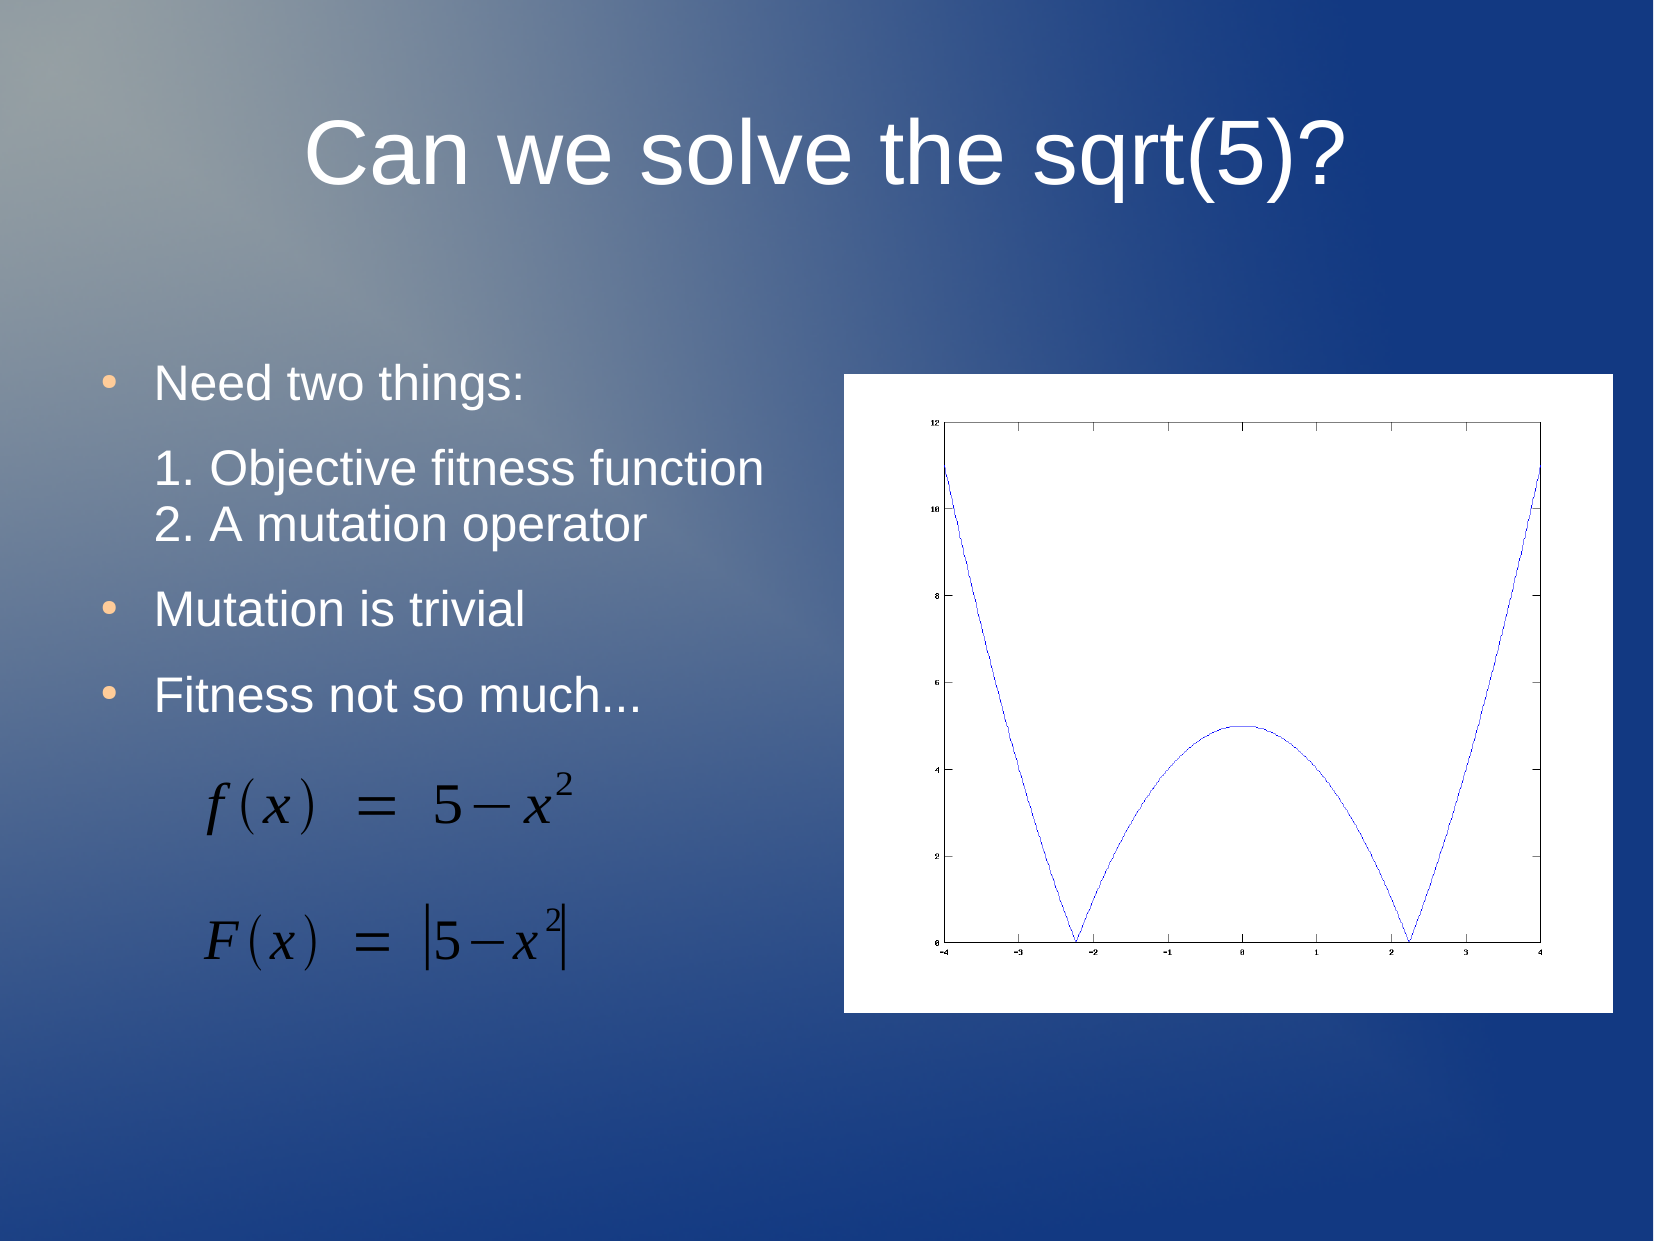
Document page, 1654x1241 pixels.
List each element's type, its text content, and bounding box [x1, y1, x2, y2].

picture [0, 0, 1654, 1241]
chart [187, 763, 589, 838]
chart [187, 900, 590, 974]
title Can we solve the sqrt(5)? [82, 49, 1571, 257]
list Need two things: 1. Objective fitness function 2. A mutation operator Mutation is trivial Fitness not so much... [82, 355, 809, 751]
